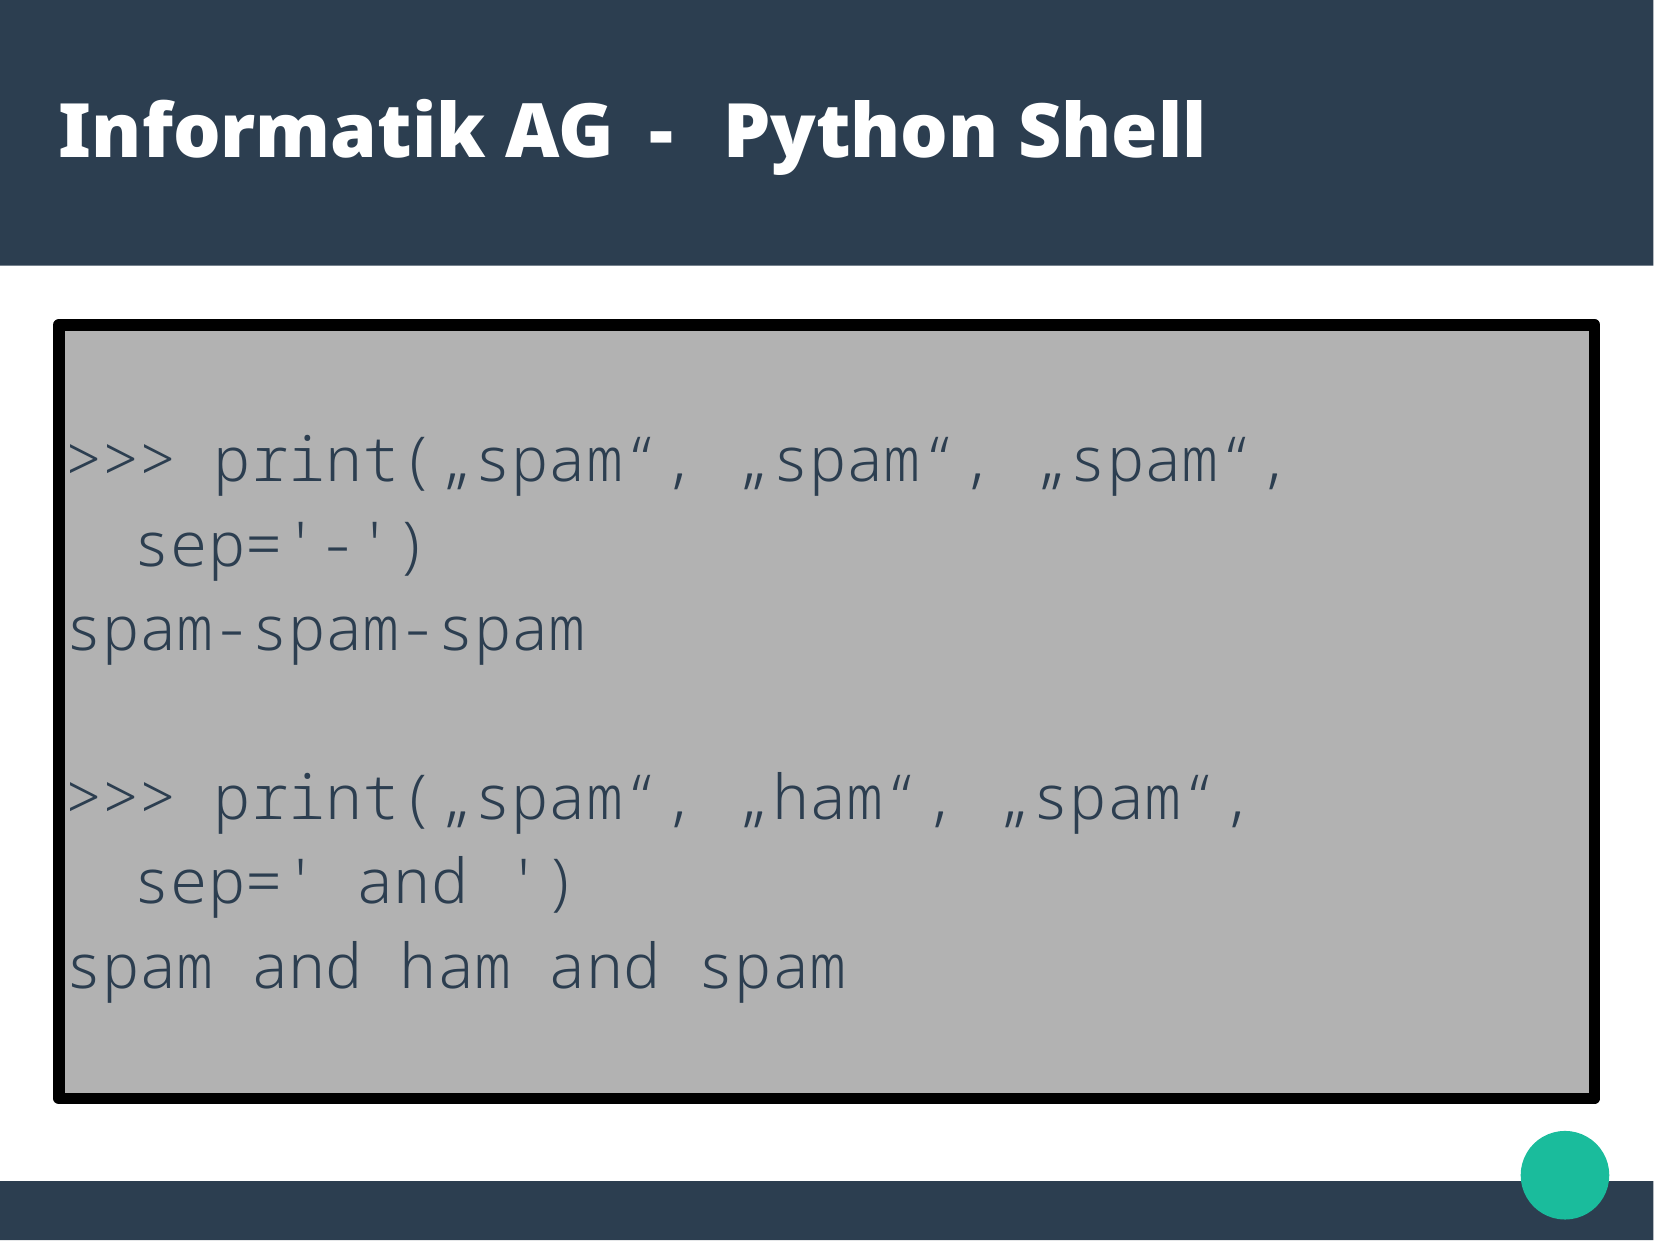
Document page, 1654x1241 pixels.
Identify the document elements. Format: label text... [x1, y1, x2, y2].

title Informatik AG - Python Shell [59, 49, 1595, 207]
list >>> print(„spam“, „spam“, „spam“, sep='-') spam-spam-spam >>> print(„spam“, „ham“, „spam“, sep=' and ') spam and ham and spam [59, 324, 1595, 1099]
